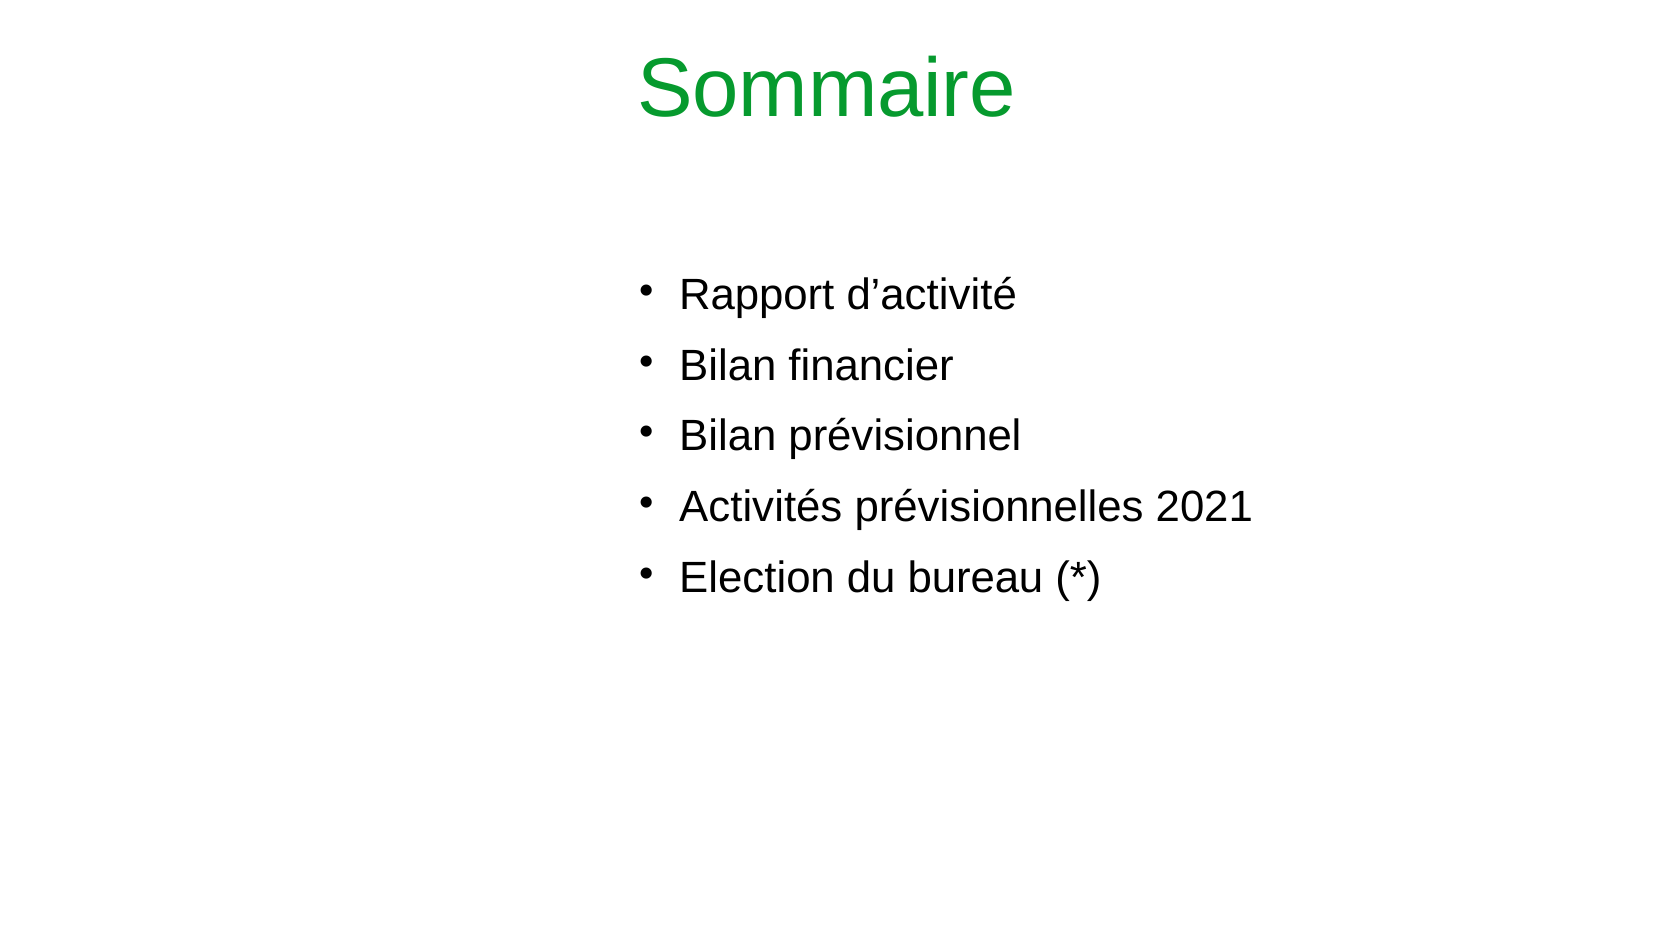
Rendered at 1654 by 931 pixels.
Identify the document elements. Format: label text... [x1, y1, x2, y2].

list Rapport d’activité Bilan financier Bilan prévisionnel Activités prévisionnelles 2021 Election du bureau (*) [625, 265, 1524, 604]
title Sommaire [82, 7, 1571, 163]
